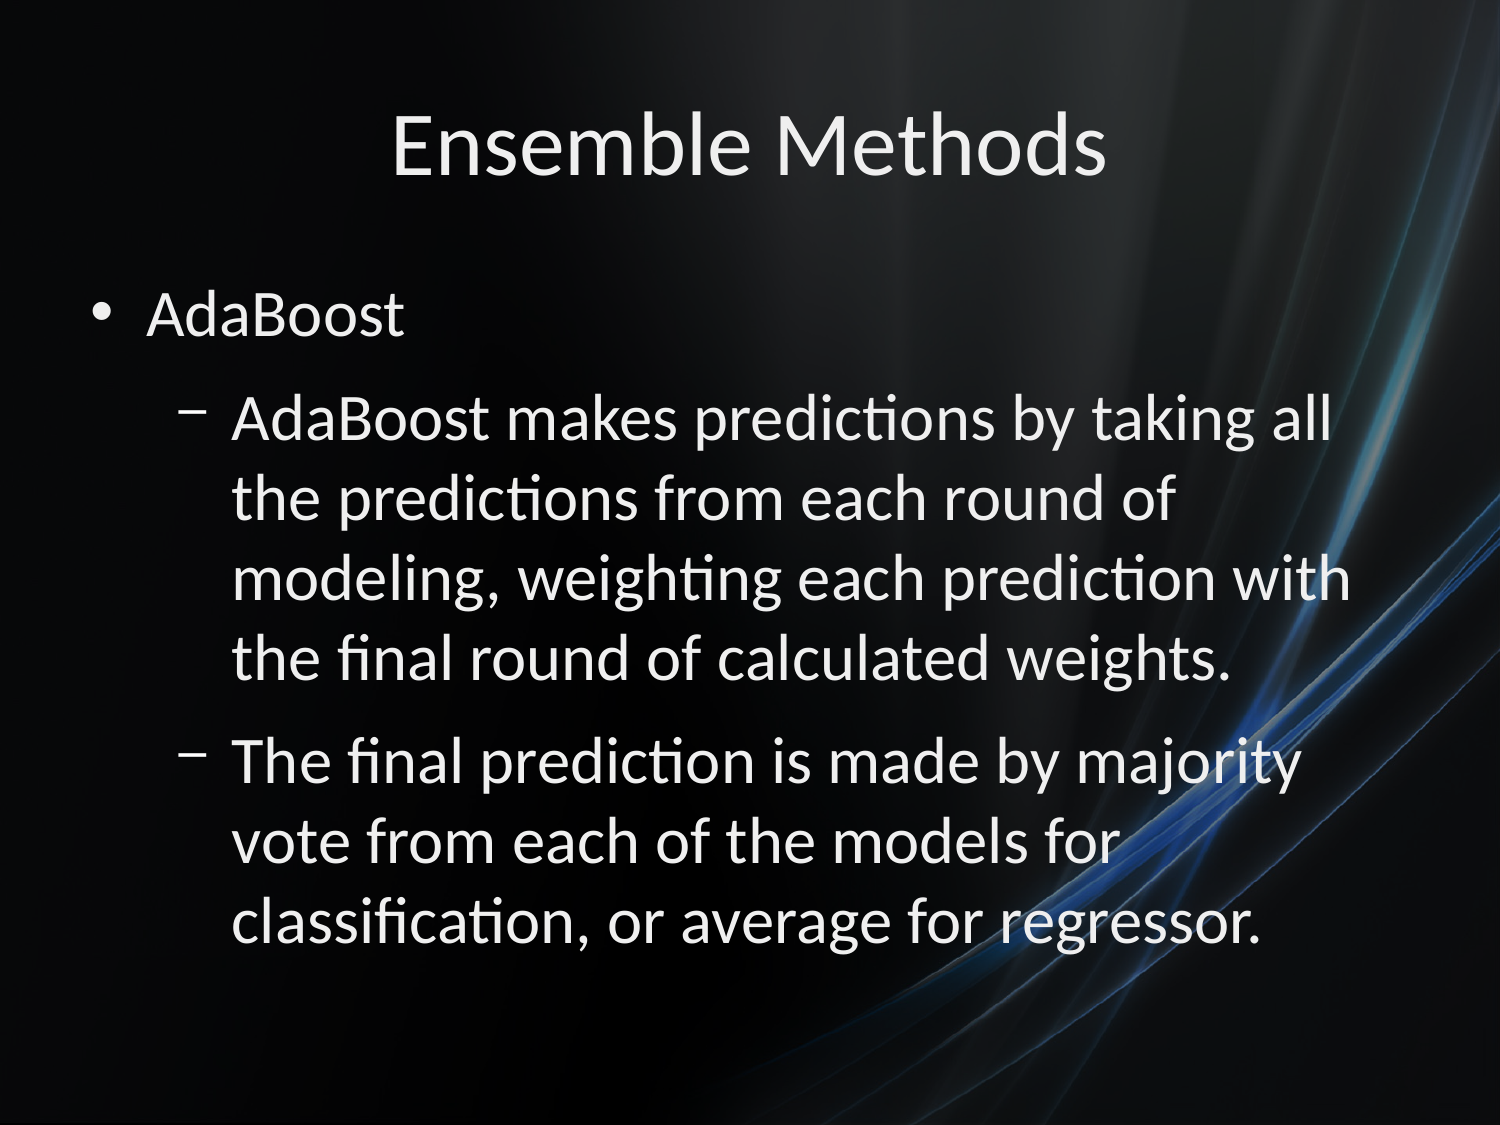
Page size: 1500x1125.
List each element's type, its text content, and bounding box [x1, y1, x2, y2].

picture [0, 0, 1500, 1125]
title Ensemble Methods [75, 45, 1425, 233]
list AdaBoost AdaBoost makes predictions by taking all the predictions from each round of modeling, weighting each prediction with the final round of calculated weights. The final prediction is made by majority vote from each of the models for classification, or average for regressor. [75, 262, 1425, 1005]
